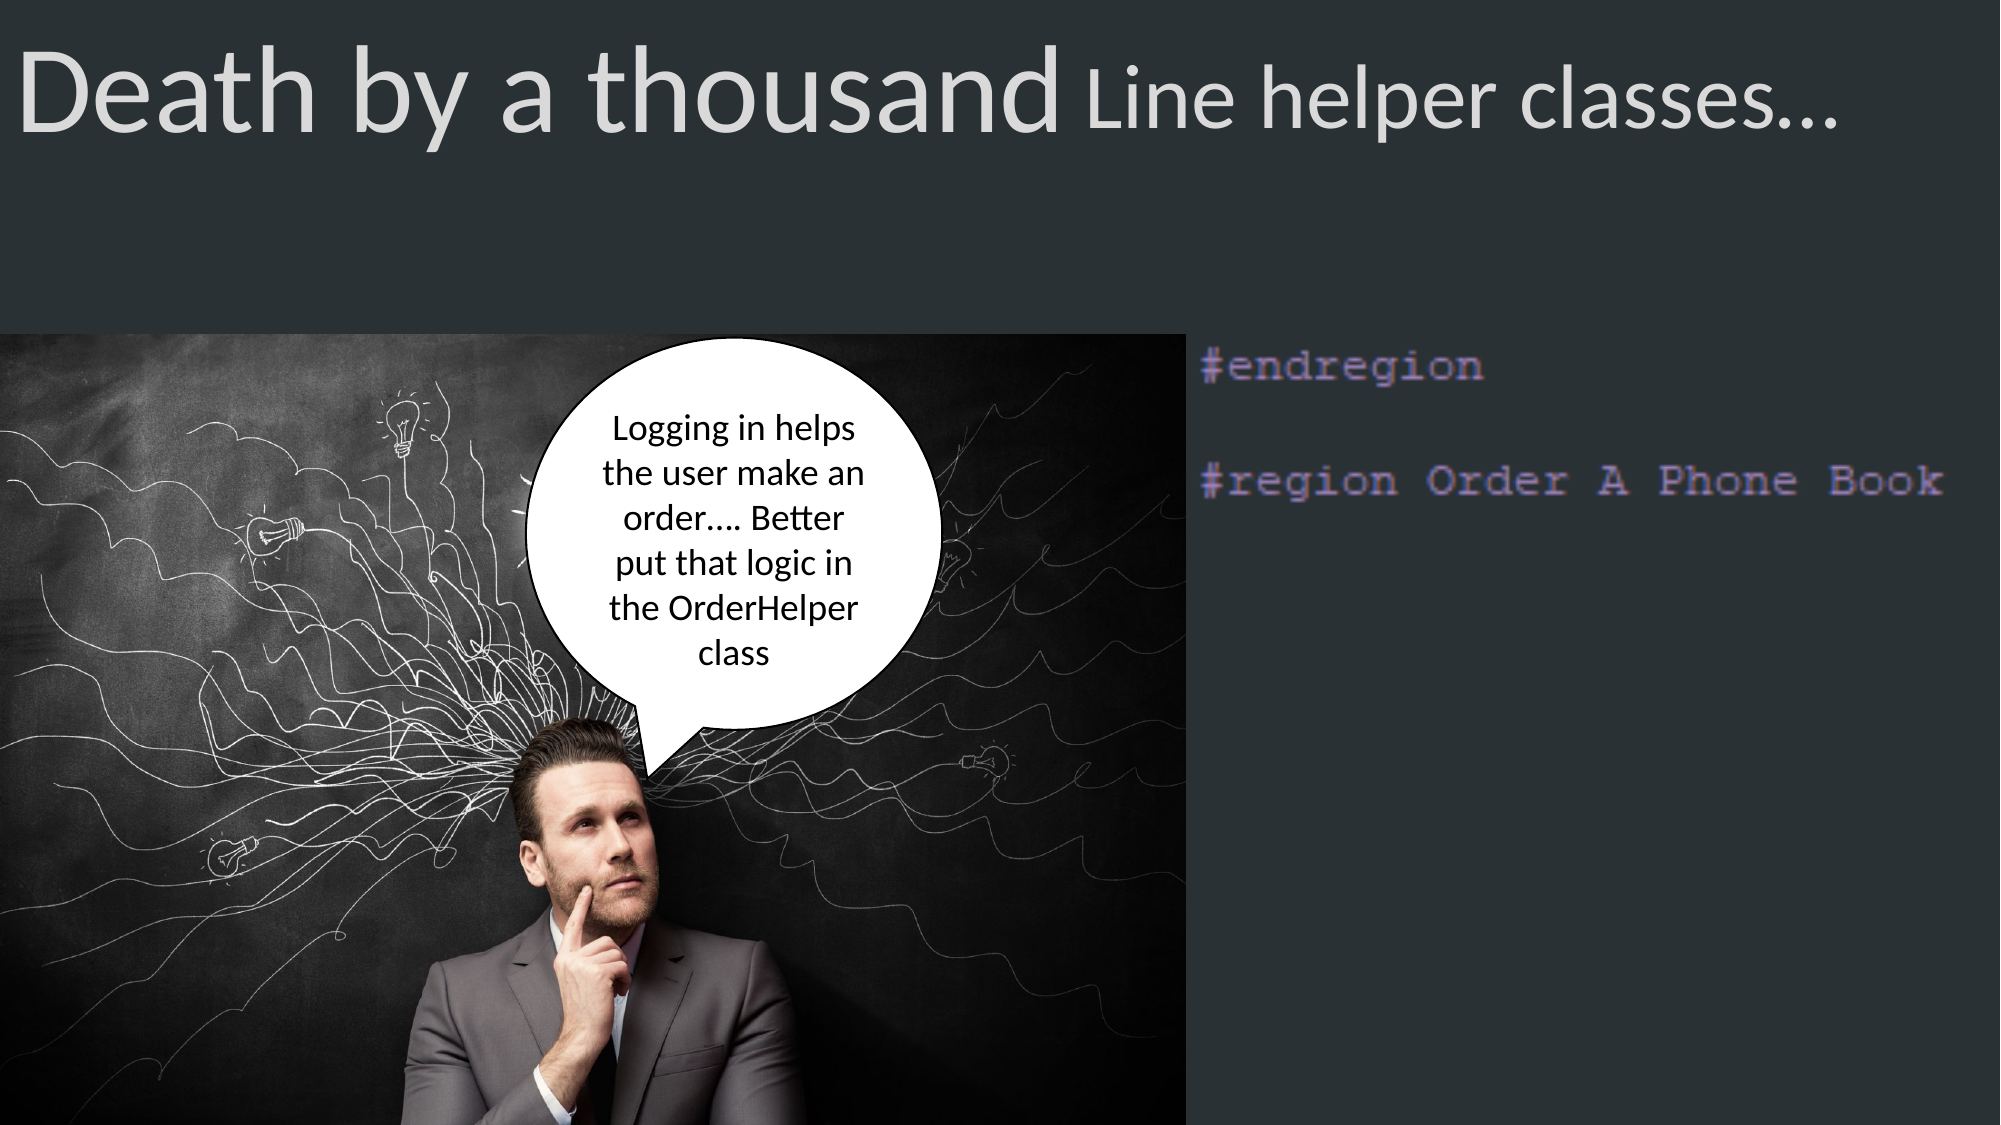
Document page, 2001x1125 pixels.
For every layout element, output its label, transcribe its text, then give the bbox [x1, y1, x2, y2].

text_box Death by a thousand [0, 0, 1432, 167]
text_box Logging in helps the user make an order…. Better put that logic in the OrderHelper class [525, 337, 943, 779]
picture [0, 316, 2000, 1125]
text_box Line helper classes… [1069, 28, 1864, 156]
